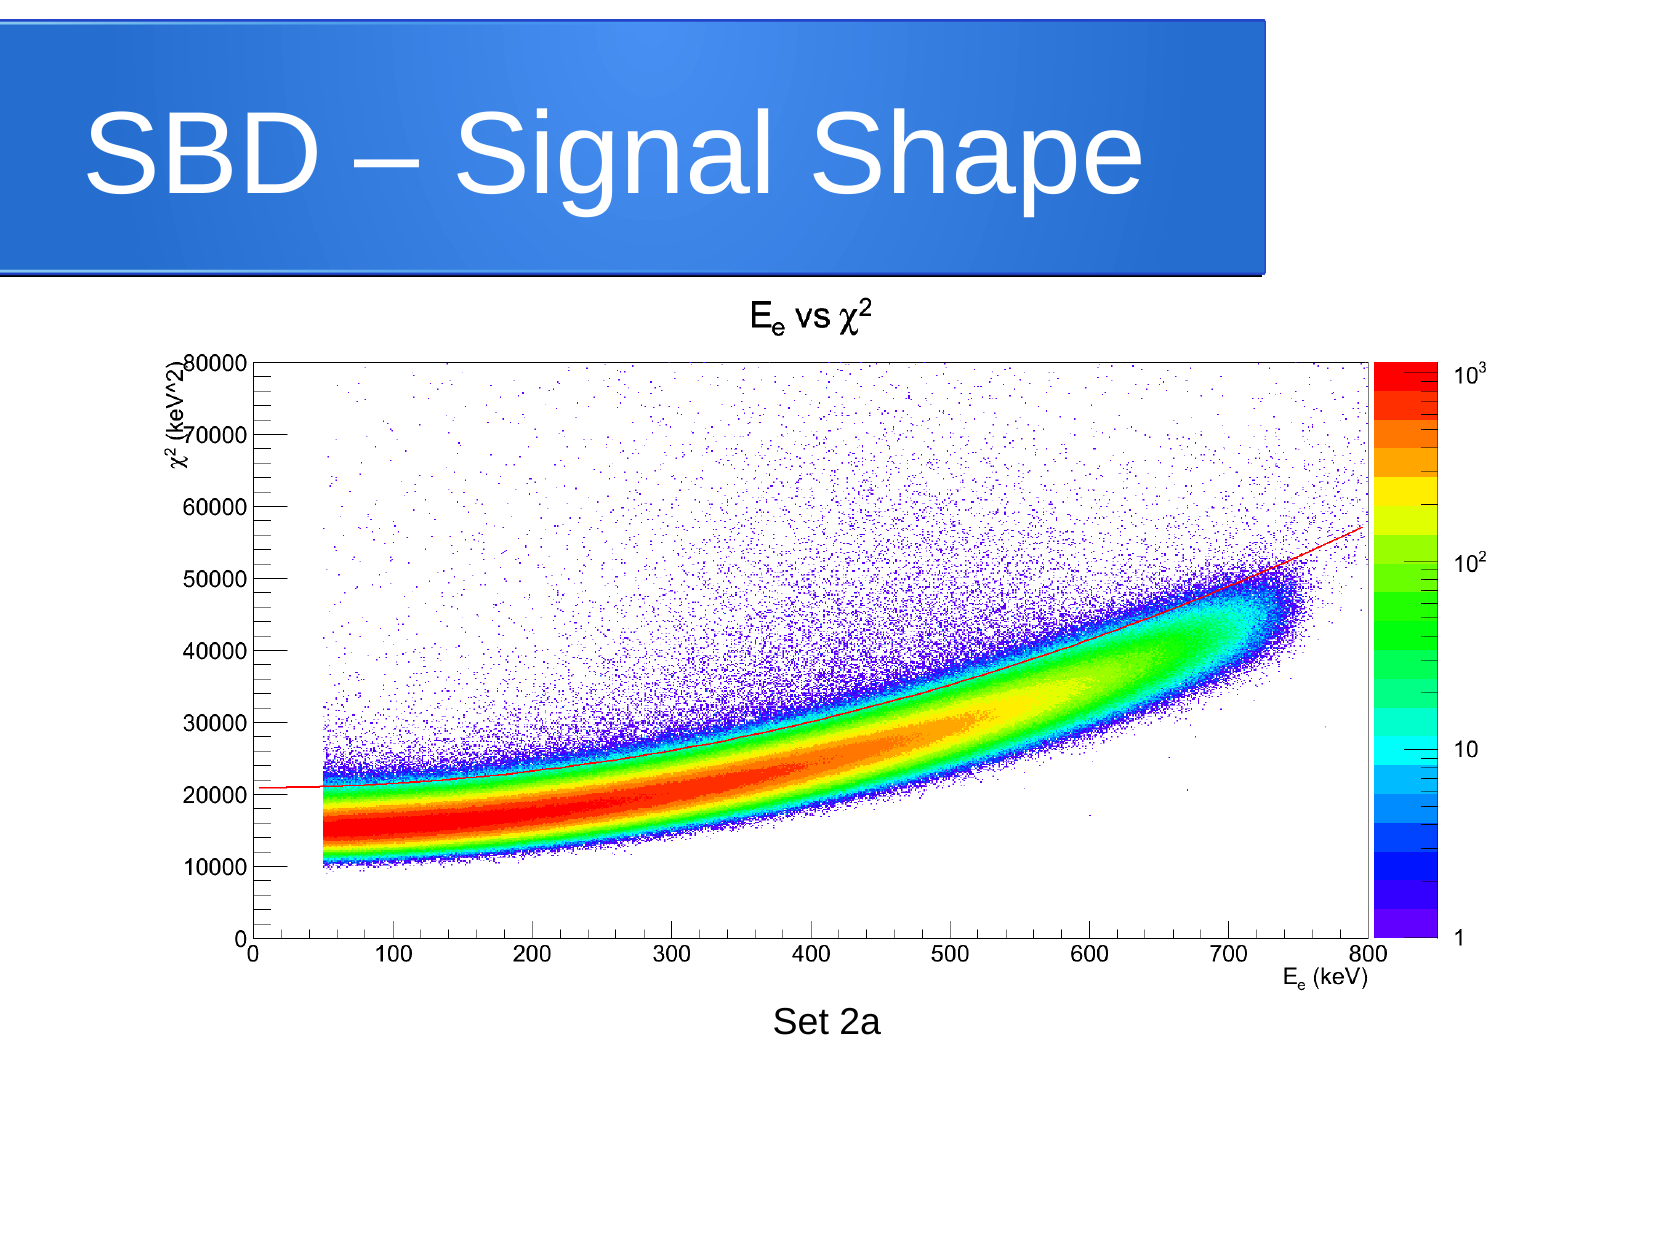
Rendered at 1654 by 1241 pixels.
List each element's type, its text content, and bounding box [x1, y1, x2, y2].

picture [0, 17, 1270, 282]
picture [114, 290, 1507, 1010]
title SBD – Signal Shape [82, 49, 1250, 257]
text_box Set 2a [757, 993, 896, 1051]
